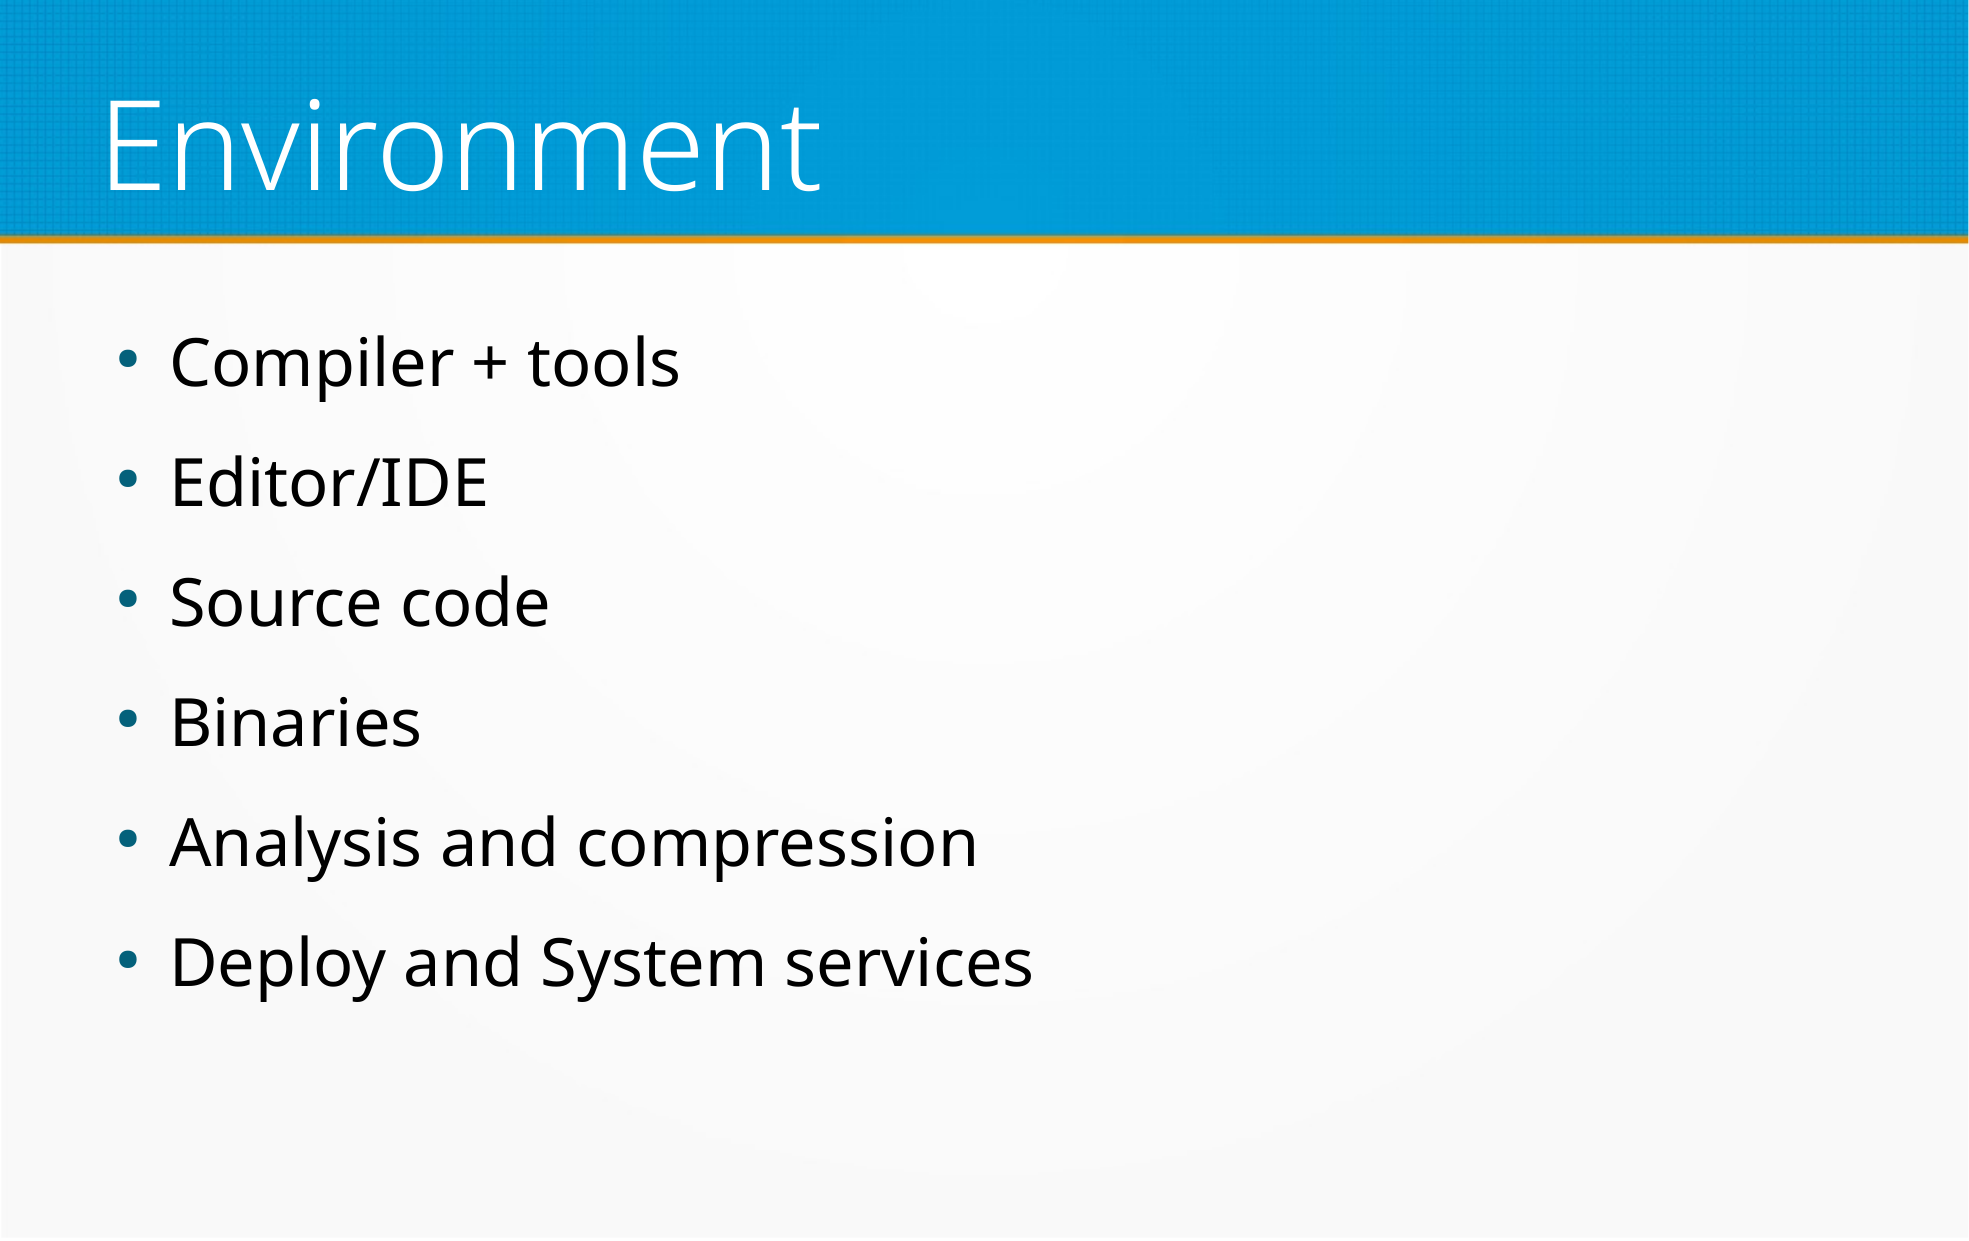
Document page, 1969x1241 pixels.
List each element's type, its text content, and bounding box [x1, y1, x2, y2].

picture [0, 233, 1969, 1241]
list Compiler + tools Editor/IDE Source code Binaries Analysis and compression Deploy and System services [98, 315, 1861, 1081]
title Environment [98, 19, 1870, 227]
